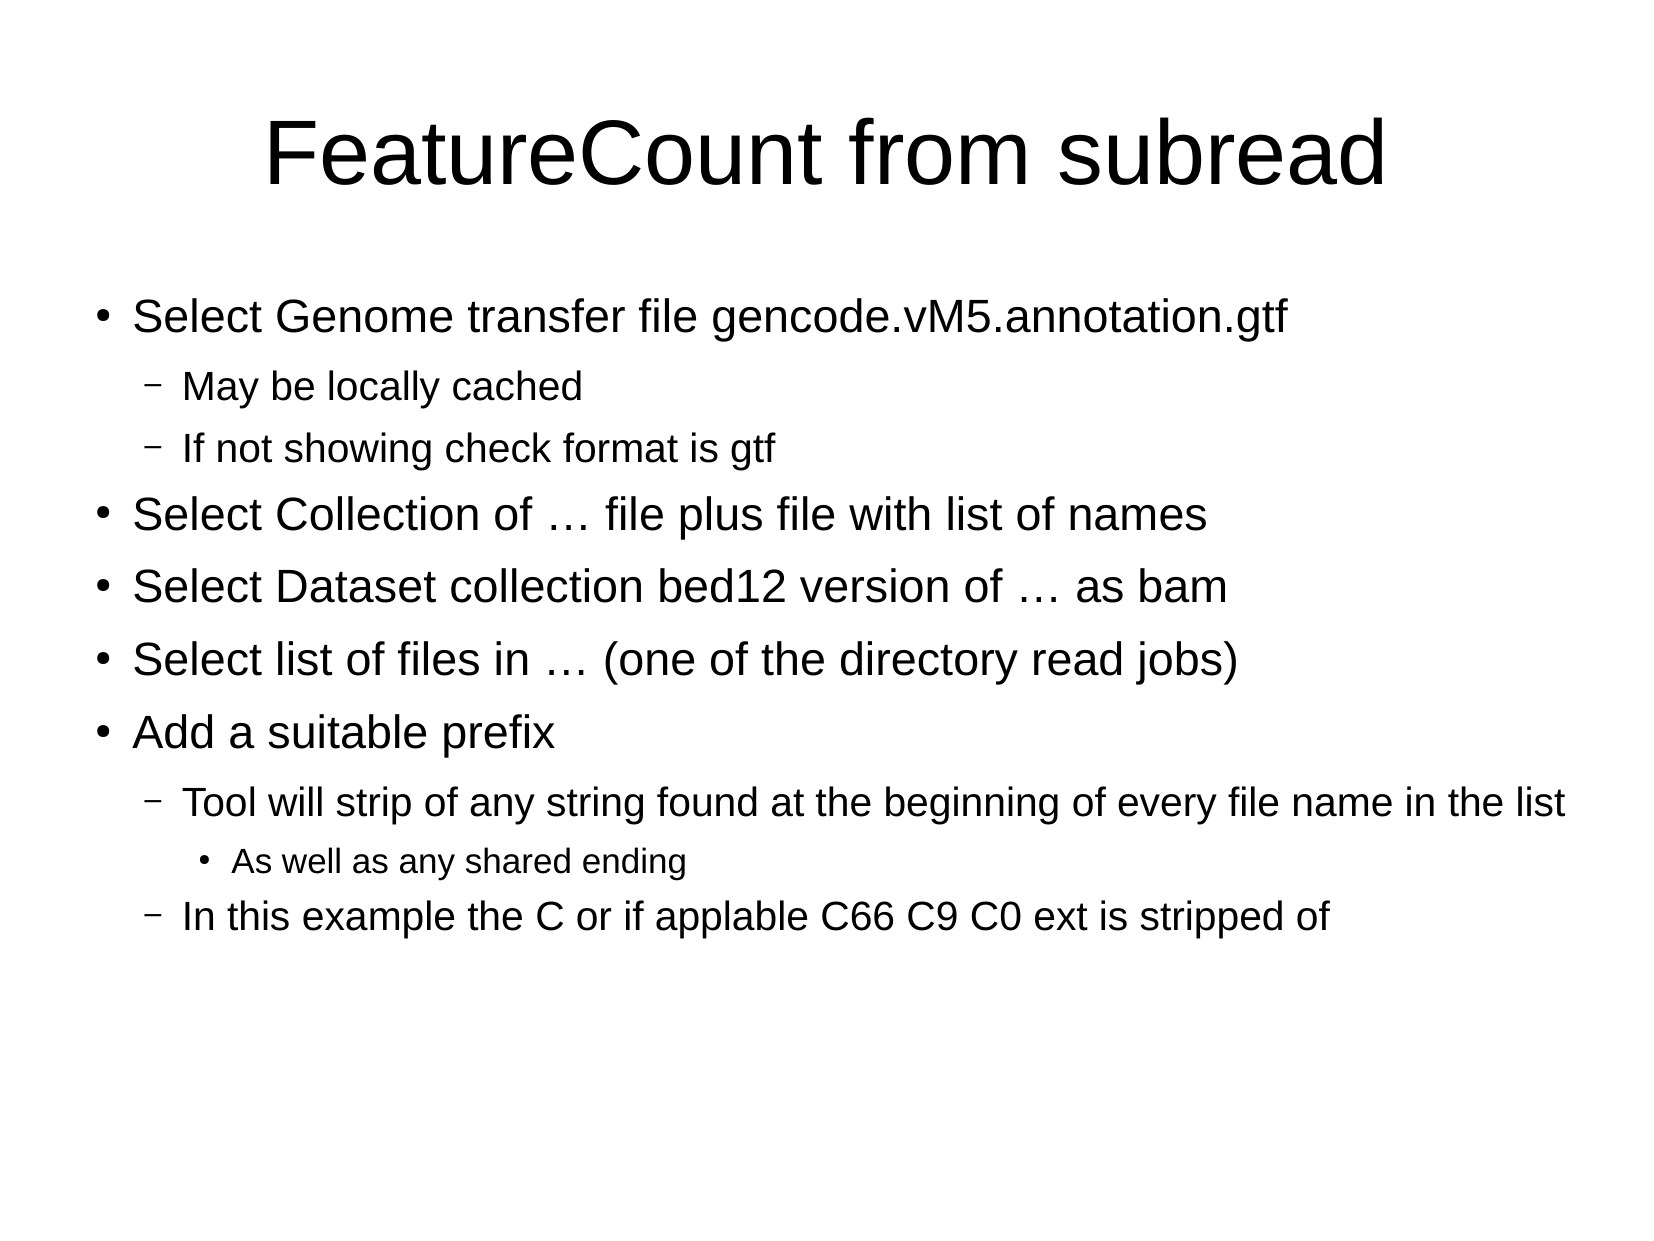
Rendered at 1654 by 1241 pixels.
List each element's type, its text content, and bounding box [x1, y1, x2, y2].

list Select Genome transfer file gencode.vM5.annotation.gtf May be locally cached If not showing check format is gtf Select Collection of … file plus file with list of names Select Dataset collection bed12 version of … as bam Select list of files in … (one of the directory read jobs) Add a suitable prefix Tool will strip of any string found at the beginning of every file name in the list As well as any shared ending In this example the C or if applable C66 C9 C0 ext is stripped of [82, 290, 1571, 1010]
title FeatureCount from subread [82, 49, 1571, 257]
